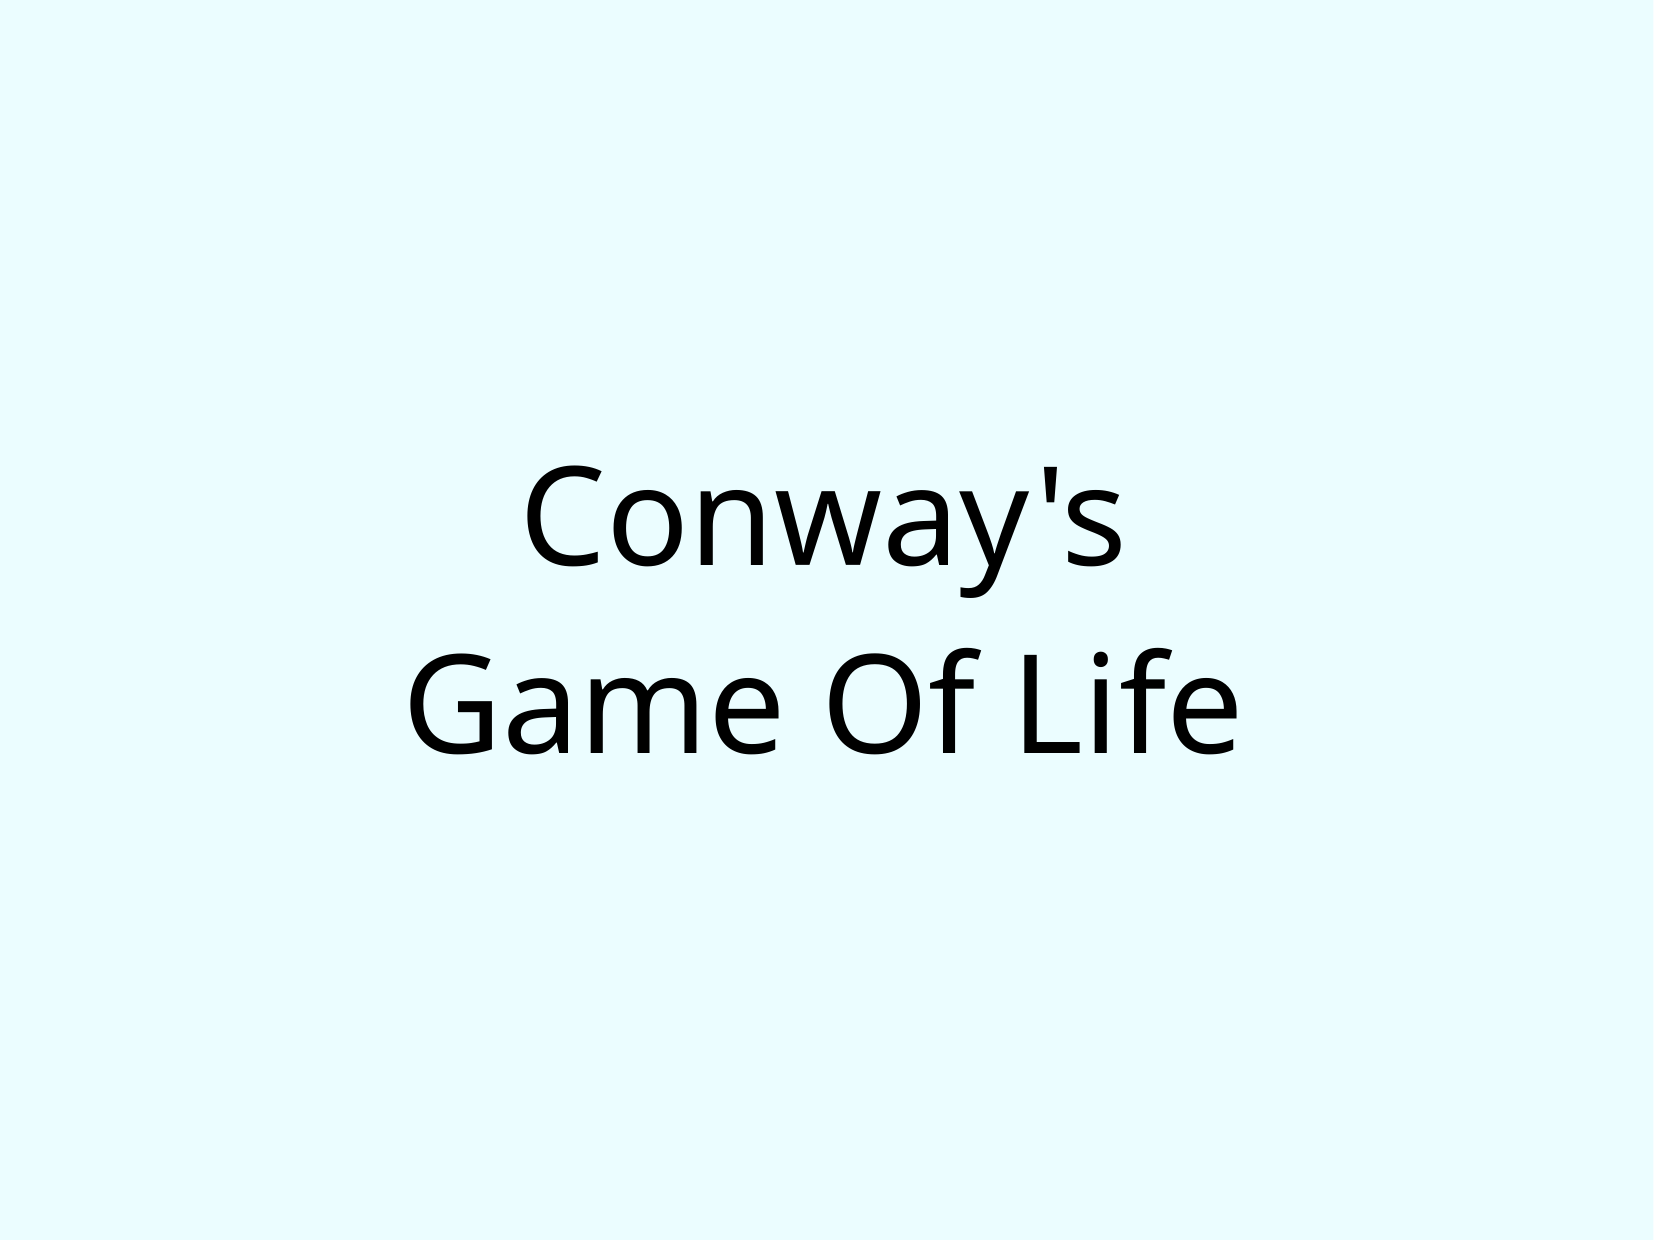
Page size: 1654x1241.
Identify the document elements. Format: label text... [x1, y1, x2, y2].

text_box Conway's Game Of Life [79, 69, 1568, 1144]
